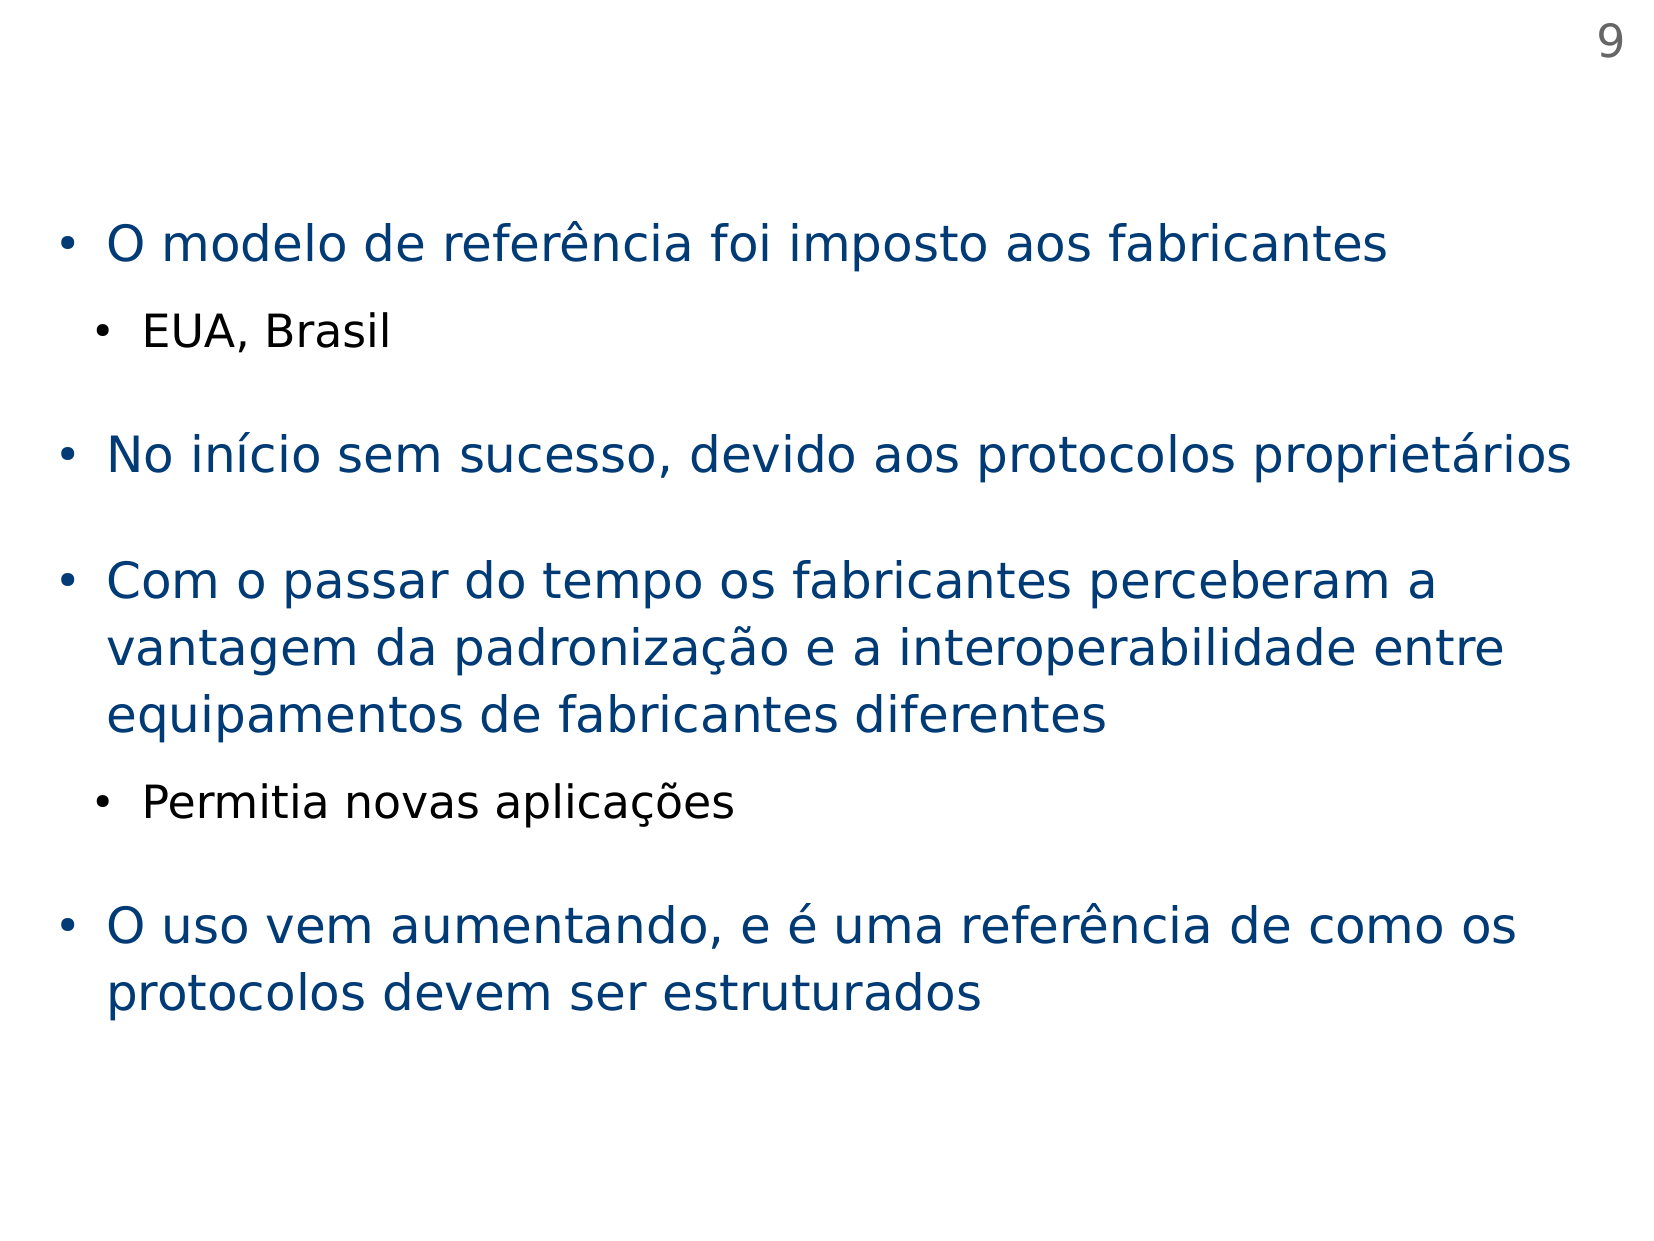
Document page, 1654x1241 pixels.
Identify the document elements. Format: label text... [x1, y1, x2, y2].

list O modelo de referência foi imposto aos fabricantes EUA, Brasil No início sem sucesso, devido aos protocolos proprietários Com o passar do tempo os fabricantes perceberam a vantagem da padronização e a interoperabilidade entre equipamentos de fabricantes diferentes Permitia novas aplicações O uso vem aumentando, e é uma referência de como os protocolos devem ser estruturados [59, 206, 1625, 1211]
